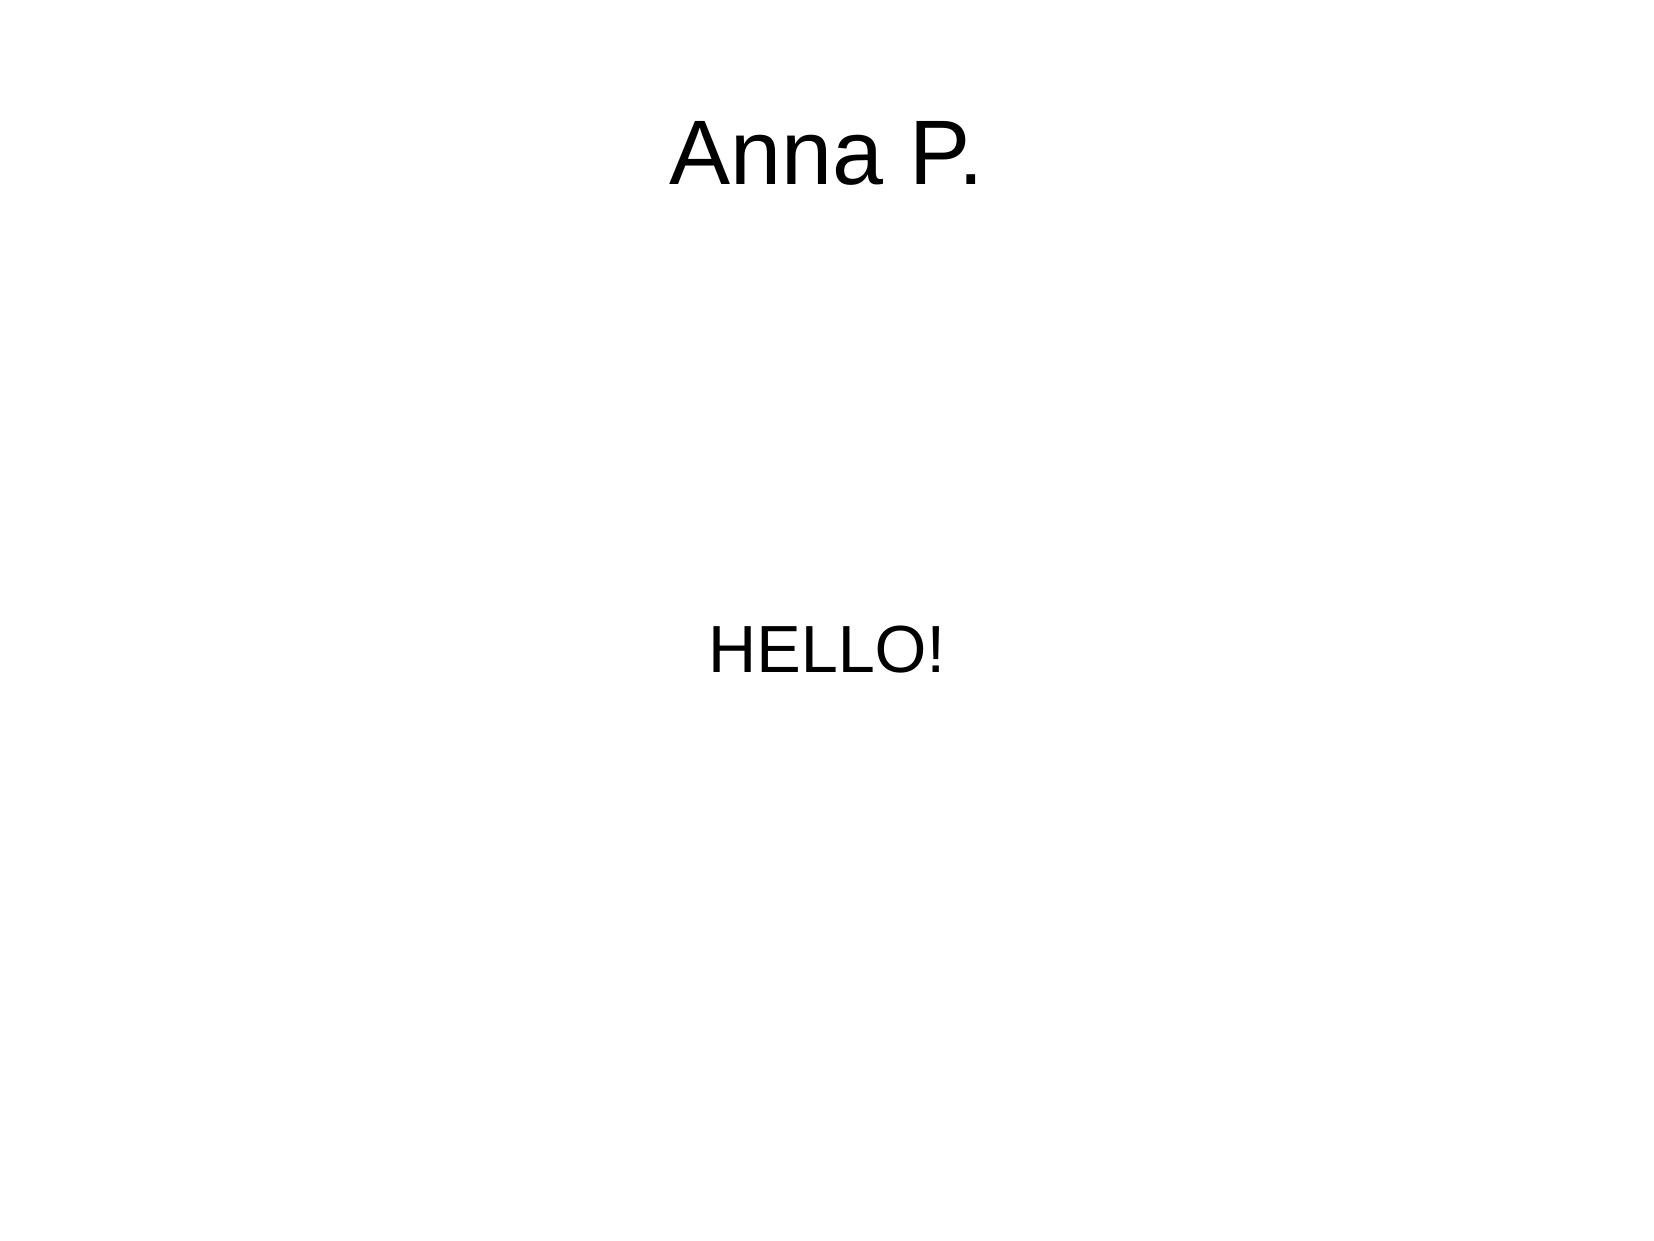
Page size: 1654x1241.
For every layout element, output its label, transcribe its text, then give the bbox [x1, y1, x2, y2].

title Anna P. [82, 49, 1571, 257]
subtitle HELLO! [82, 290, 1571, 1010]
